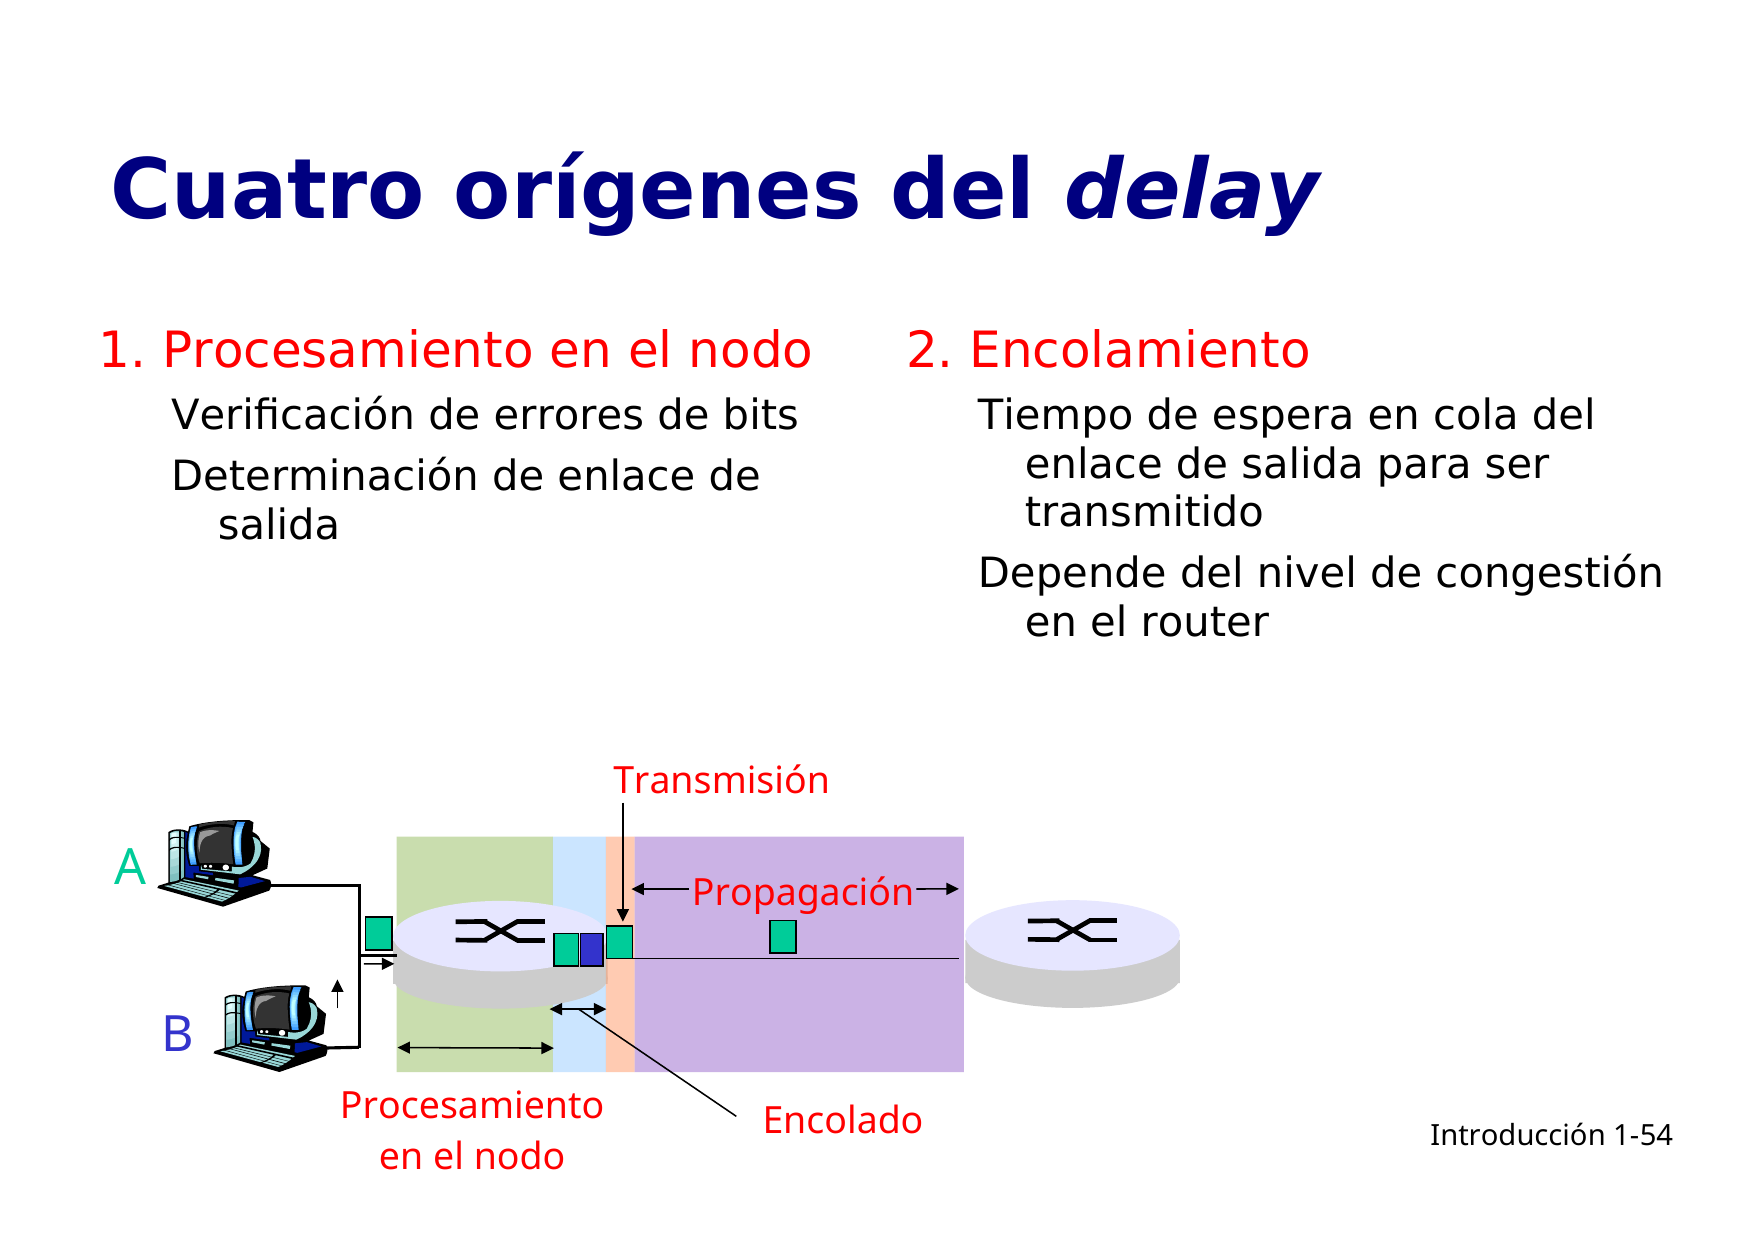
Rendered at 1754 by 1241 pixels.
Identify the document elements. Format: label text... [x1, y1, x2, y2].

text_box Propagación [677, 858, 930, 925]
picture [213, 984, 330, 1073]
text_box B [146, 990, 209, 1074]
text_box Transmisión [598, 745, 846, 813]
text_box Encolado [747, 1085, 939, 1153]
list 2. Encolamiento Tiempo de espera en cola del enlace de salida para ser transmitido Depende del nivel de congestión en el router [903, 320, 1672, 647]
text_box [965, 900, 1180, 1008]
text_box Procesamiento en el nodo [325, 1071, 620, 1189]
text_box [393, 836, 964, 1073]
text_box A [99, 823, 162, 907]
title Cuatro orígenes del delay [96, 74, 1672, 305]
picture [157, 819, 273, 907]
list 1. Procesamiento en el nodo Verificación de errores de bits Determinación de enlace de salida [96, 320, 865, 550]
